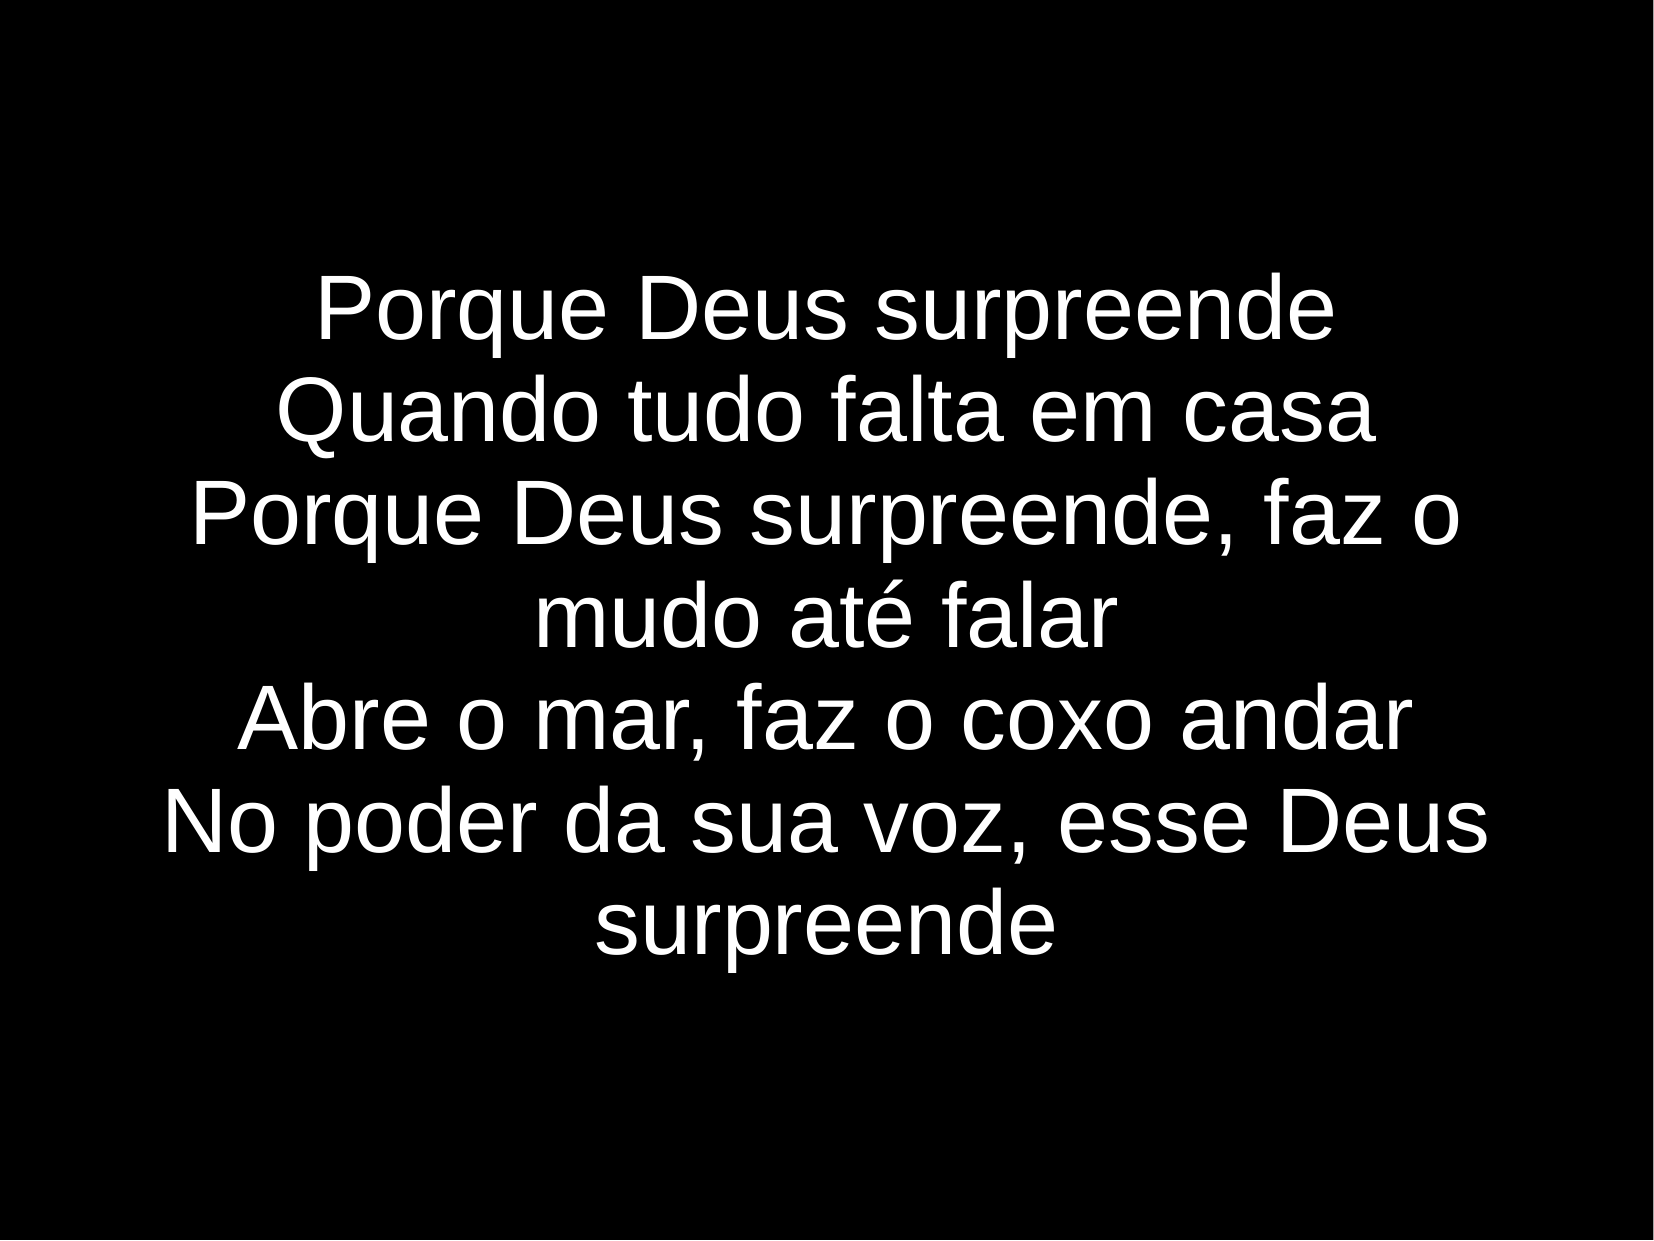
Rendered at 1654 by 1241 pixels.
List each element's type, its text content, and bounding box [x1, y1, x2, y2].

subtitle Porque Deus surpreende Quando tudo falta em casa Porque Deus surpreende, faz o mudo até falar Abre o mar, faz o coxo andar No poder da sua voz, esse Deus surpreende [82, 49, 1571, 1182]
